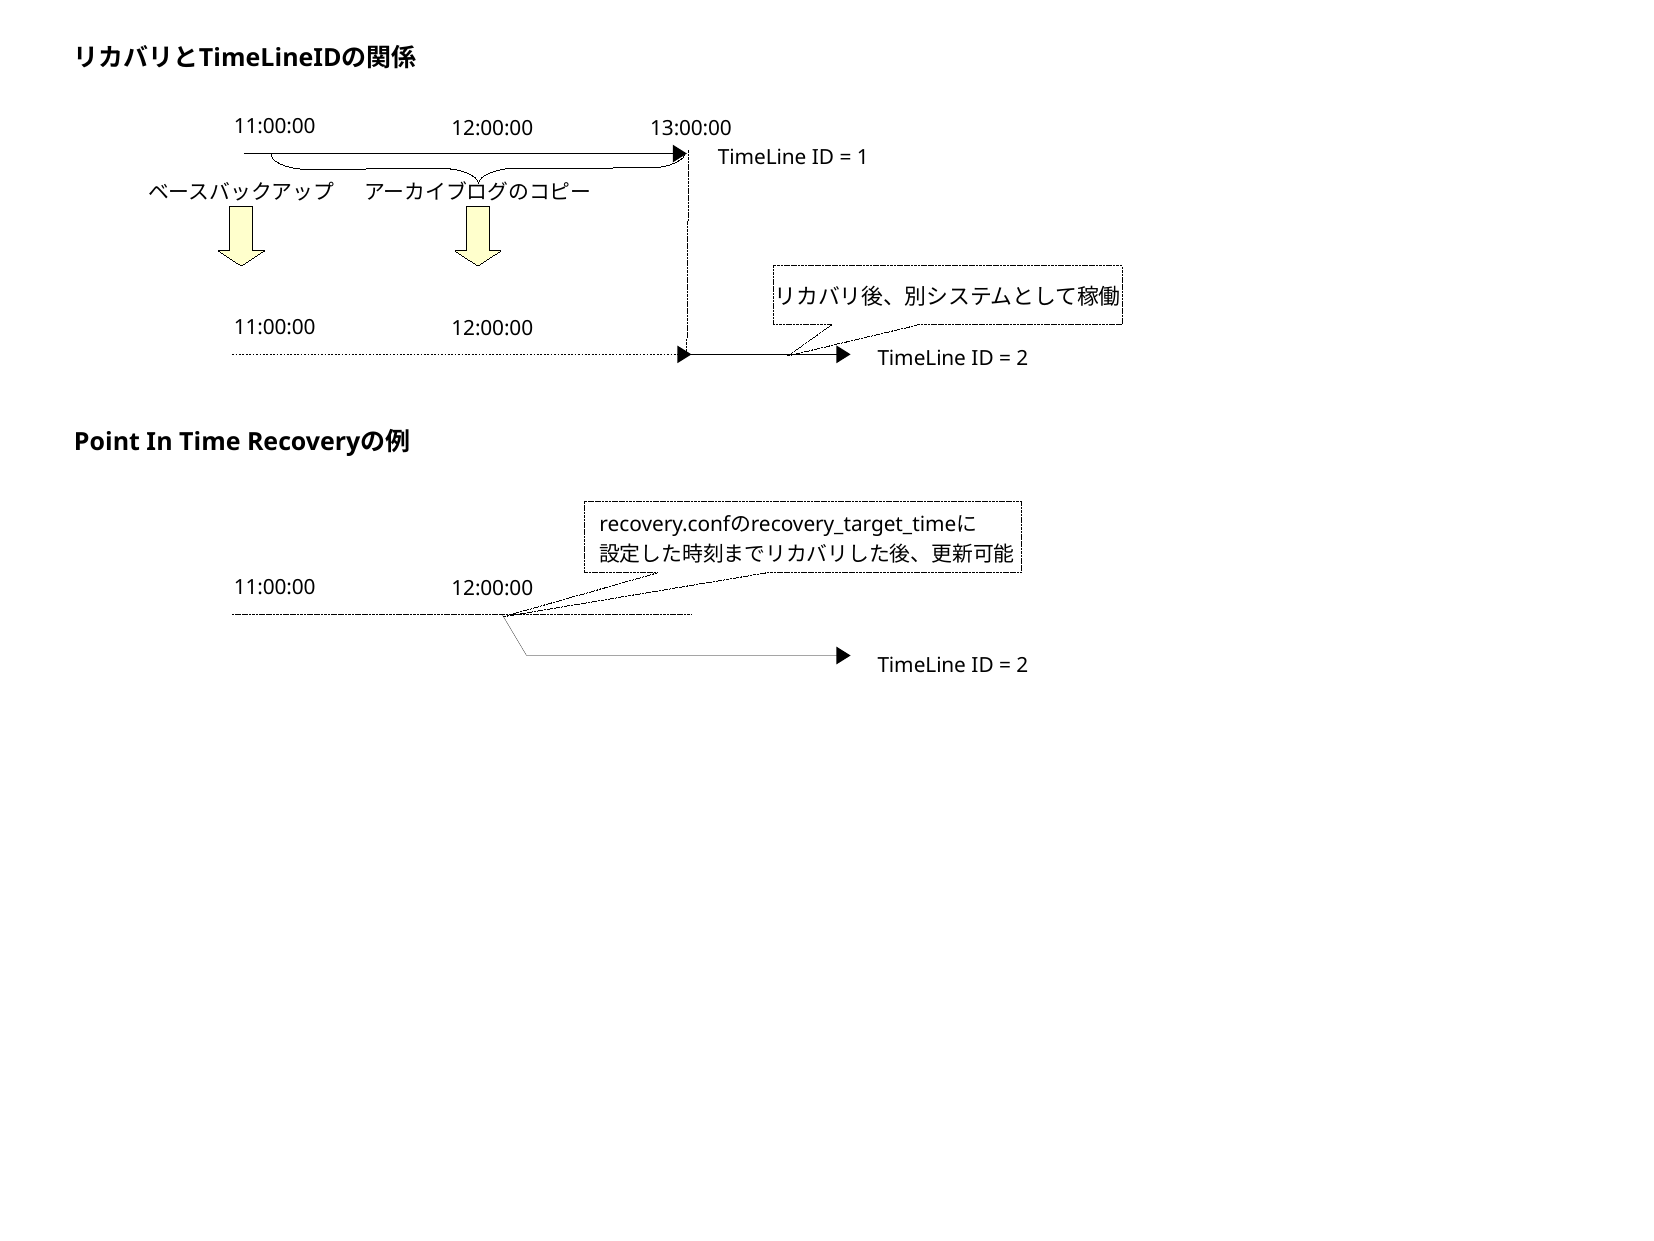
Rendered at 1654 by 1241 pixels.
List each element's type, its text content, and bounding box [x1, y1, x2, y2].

text_box 13:00:00 [635, 105, 748, 149]
text_box TimeLine ID = 2 [862, 642, 1047, 700]
text_box リカバリとTimeLineIDの関係 [59, 30, 448, 79]
text_box 12:00:00 [436, 306, 549, 349]
text_box ベースバックアップ [218, 206, 265, 266]
text_box Point In Time Recoveryの例 [59, 414, 457, 463]
text_box リカバリ後、別システムとして稼働 [773, 265, 1123, 356]
text_box 12:00:00 [436, 566, 549, 609]
text_box 11:00:00 [219, 304, 331, 348]
text_box TimeLine ID = 1 [703, 134, 887, 178]
text_box 11:00:00 [219, 564, 331, 608]
text_box TimeLine ID = 2 [862, 335, 1047, 379]
text_box recovery.confのrecovery_target_timeに 設定した時刻までリカバリした後、更新可能 [502, 501, 1022, 617]
text_box アーカイブログのコピー [455, 206, 501, 266]
text_box 11:00:00 [219, 103, 331, 147]
text_box 12:00:00 [436, 105, 549, 149]
